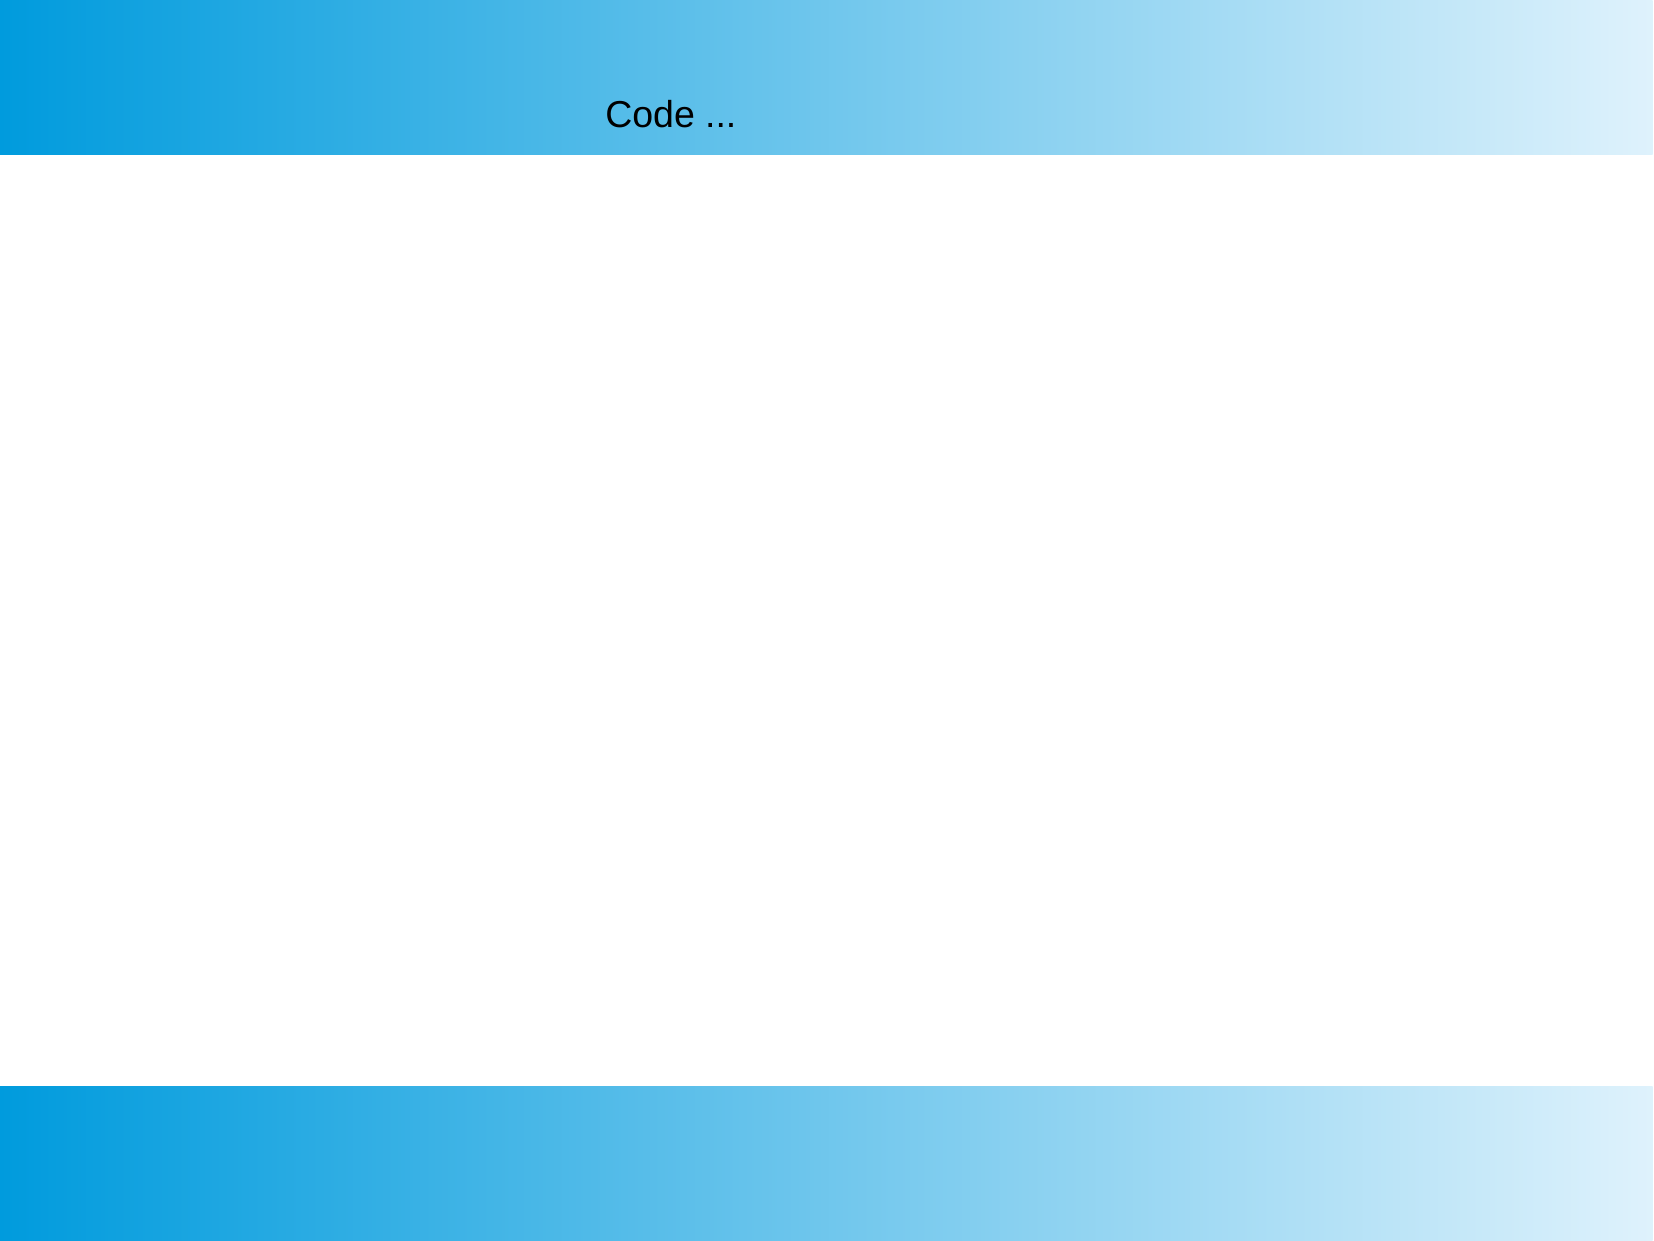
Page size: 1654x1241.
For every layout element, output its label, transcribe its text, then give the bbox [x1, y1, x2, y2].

text_box Code ... [590, 82, 752, 143]
